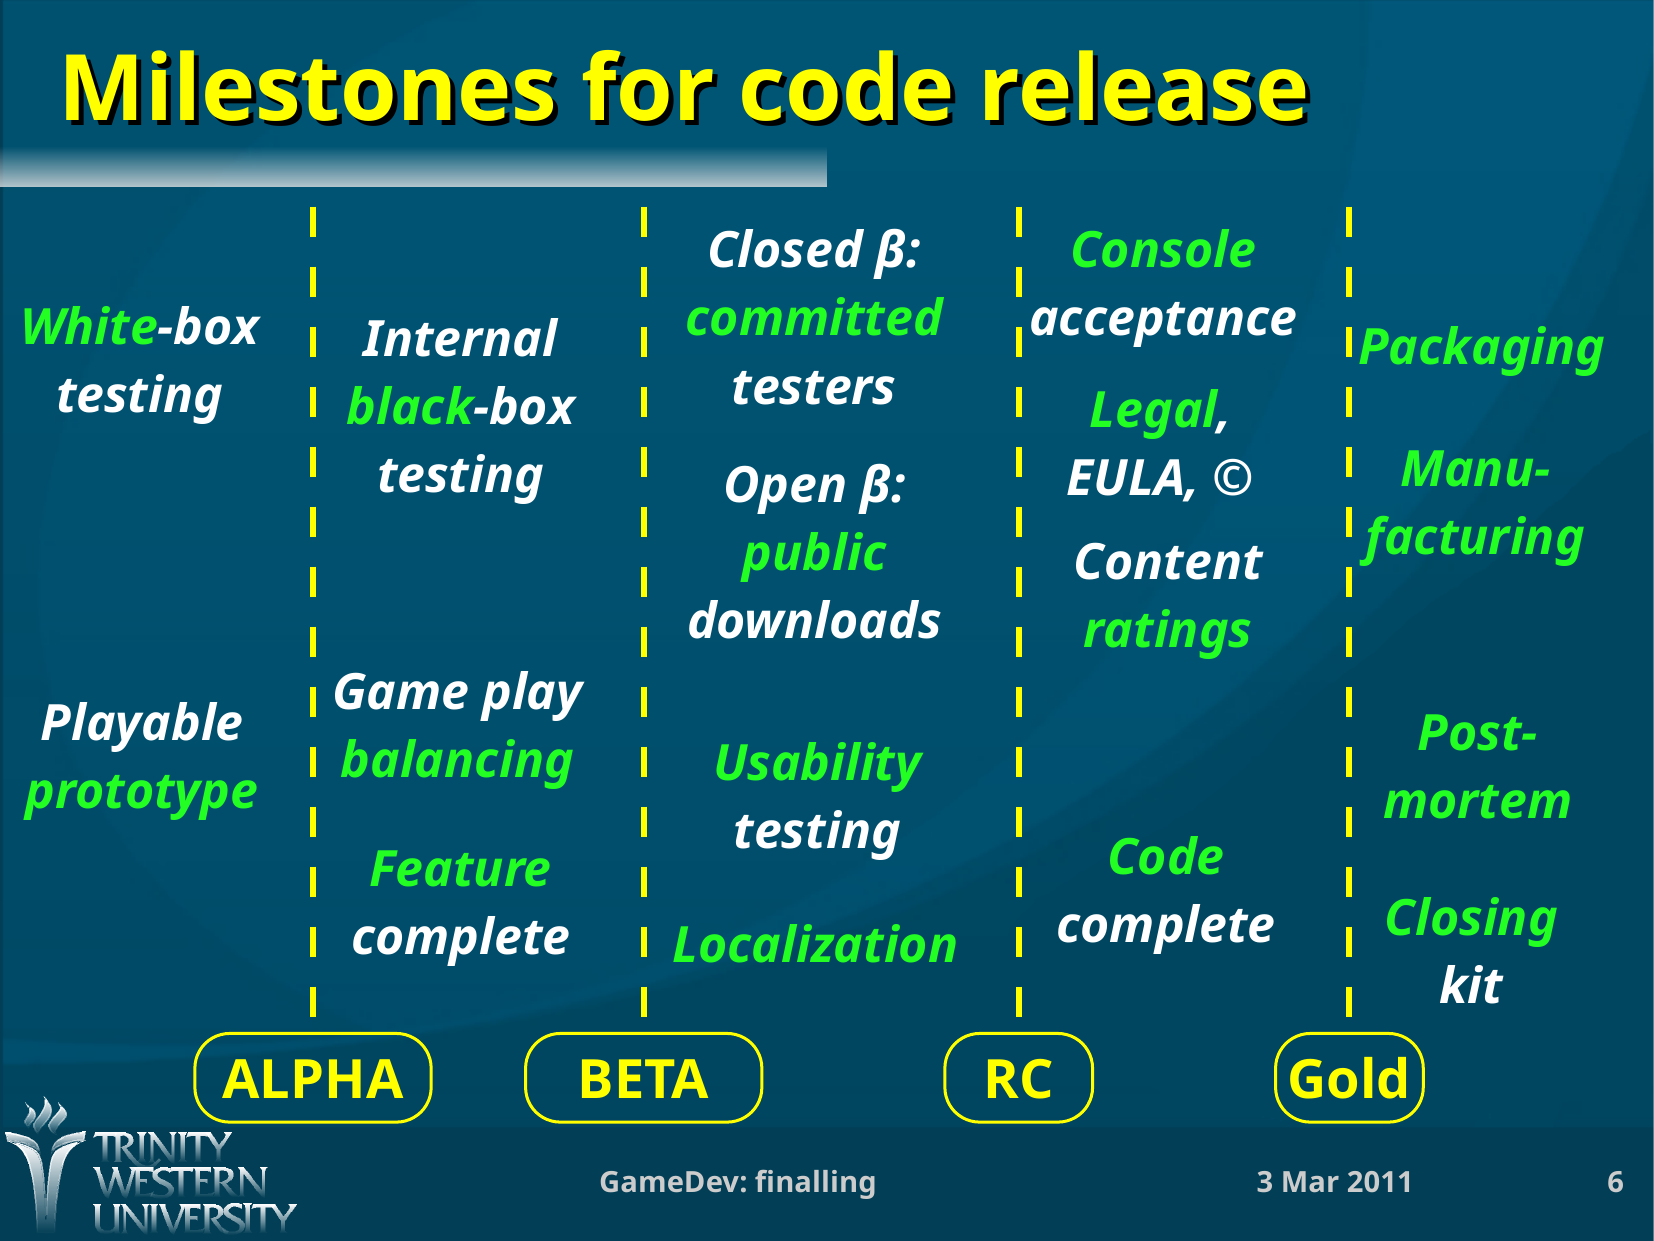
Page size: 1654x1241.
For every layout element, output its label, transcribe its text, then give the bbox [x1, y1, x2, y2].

text_box RC [944, 1033, 1093, 1123]
text_box Gold [1275, 1033, 1424, 1123]
title Closing kits [0, 154, 827, 158]
title Milestones for code release [59, 19, 1595, 148]
text_box Localization [657, 901, 1026, 975]
picture [38, 1227, 54, 1232]
text_box Post- mortem [1368, 689, 1620, 821]
text_box Usability testing [698, 719, 976, 851]
text_box Packaging [1343, 303, 1654, 377]
text_box BETA [525, 1033, 762, 1123]
text_box Internal black-box testing [331, 295, 635, 485]
text_box Feature complete [336, 825, 627, 957]
text_box Legal, EULA, © [1052, 366, 1315, 498]
text_box Closing kit [1370, 874, 1607, 1006]
text_box Playable prototype [11, 679, 321, 811]
text_box Open β: public downloads [672, 441, 1005, 632]
text_box Closed β: committed testers [670, 206, 1004, 397]
text_box Manu- facturing [1350, 425, 1639, 557]
text_box Console acceptance [1014, 206, 1364, 338]
text_box Game play balancing [317, 648, 644, 780]
text_box White-box testing [5, 283, 324, 415]
text_box ALPHA [194, 1033, 432, 1123]
text_box Code complete [1041, 813, 1333, 945]
text_box Content ratings [1059, 518, 1313, 650]
